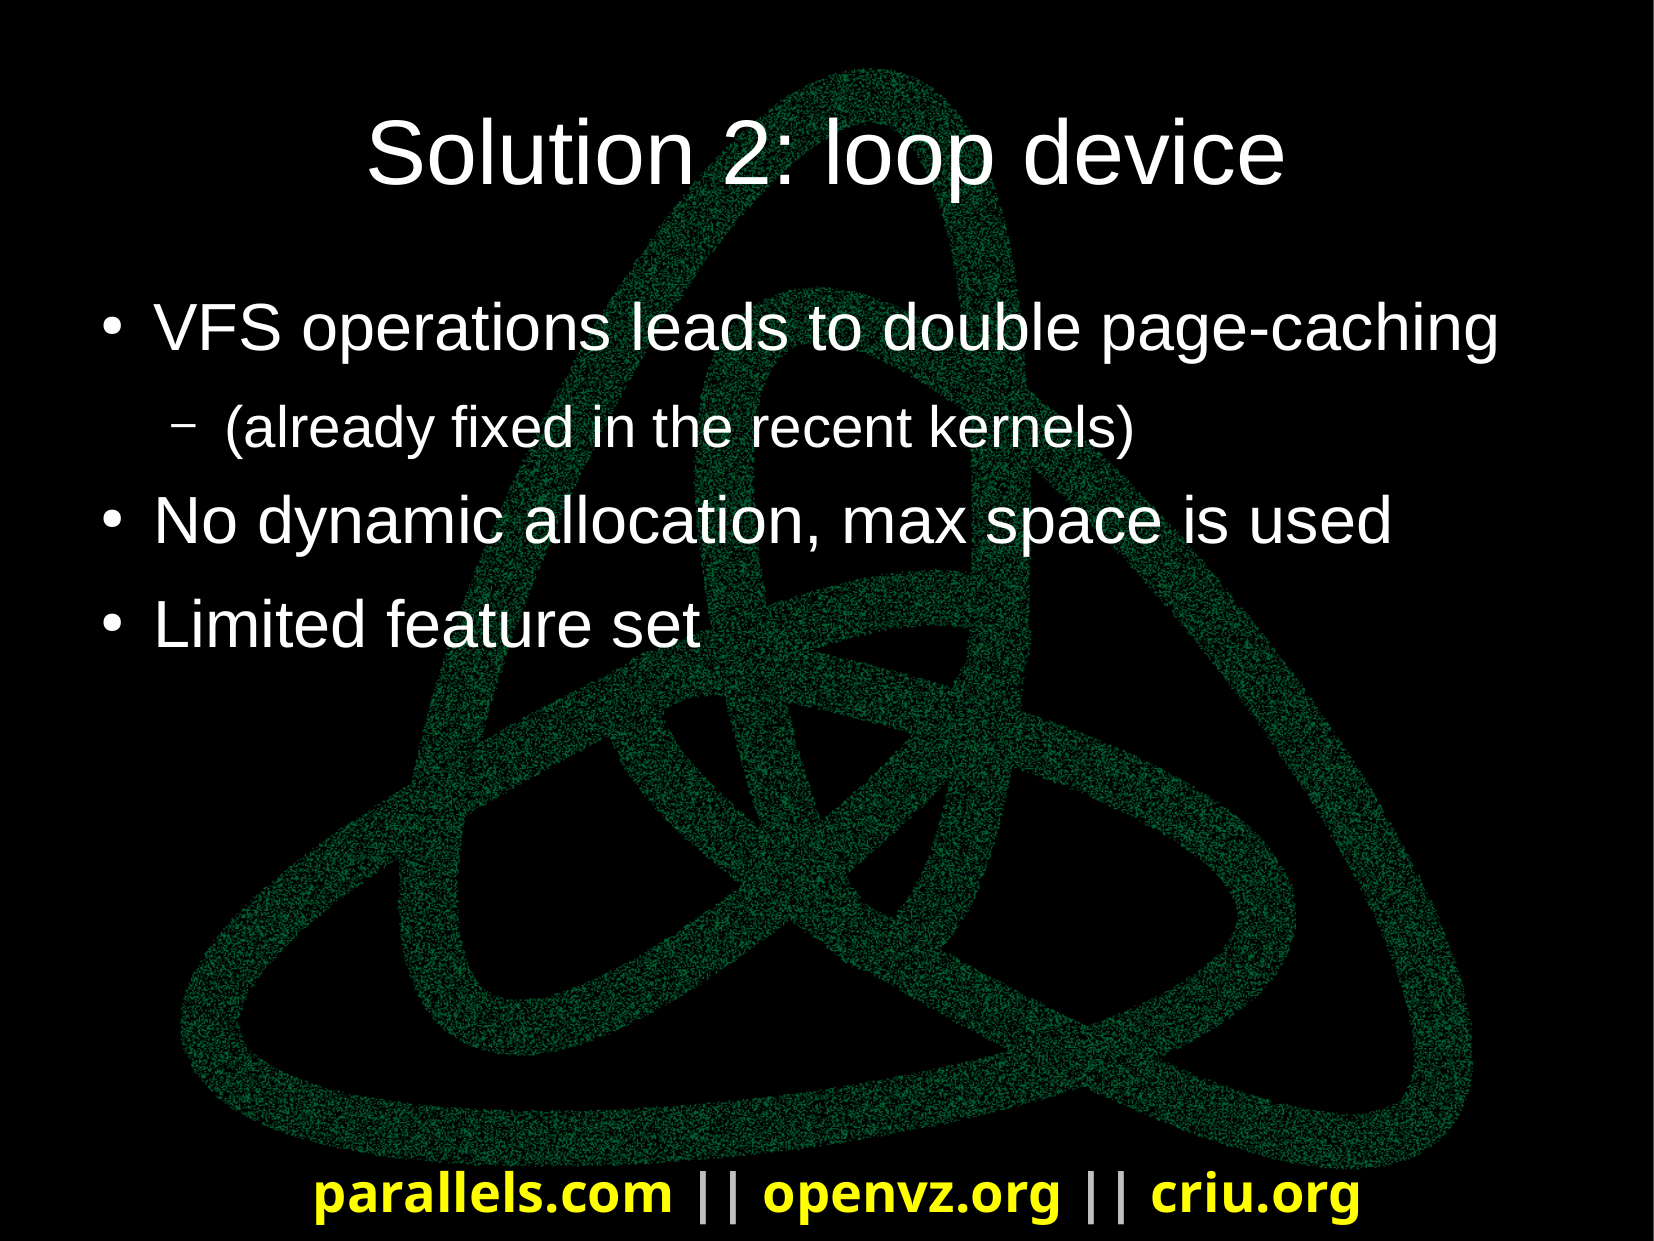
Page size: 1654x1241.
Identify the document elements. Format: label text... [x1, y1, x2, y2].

list VFS operations leads to double page-caching (already fixed in the recent kernels) No dynamic allocation, max space is used Limited feature set [82, 290, 1538, 1010]
picture [0, 0, 1654, 1241]
title Solution 2: loop device [82, 49, 1571, 257]
